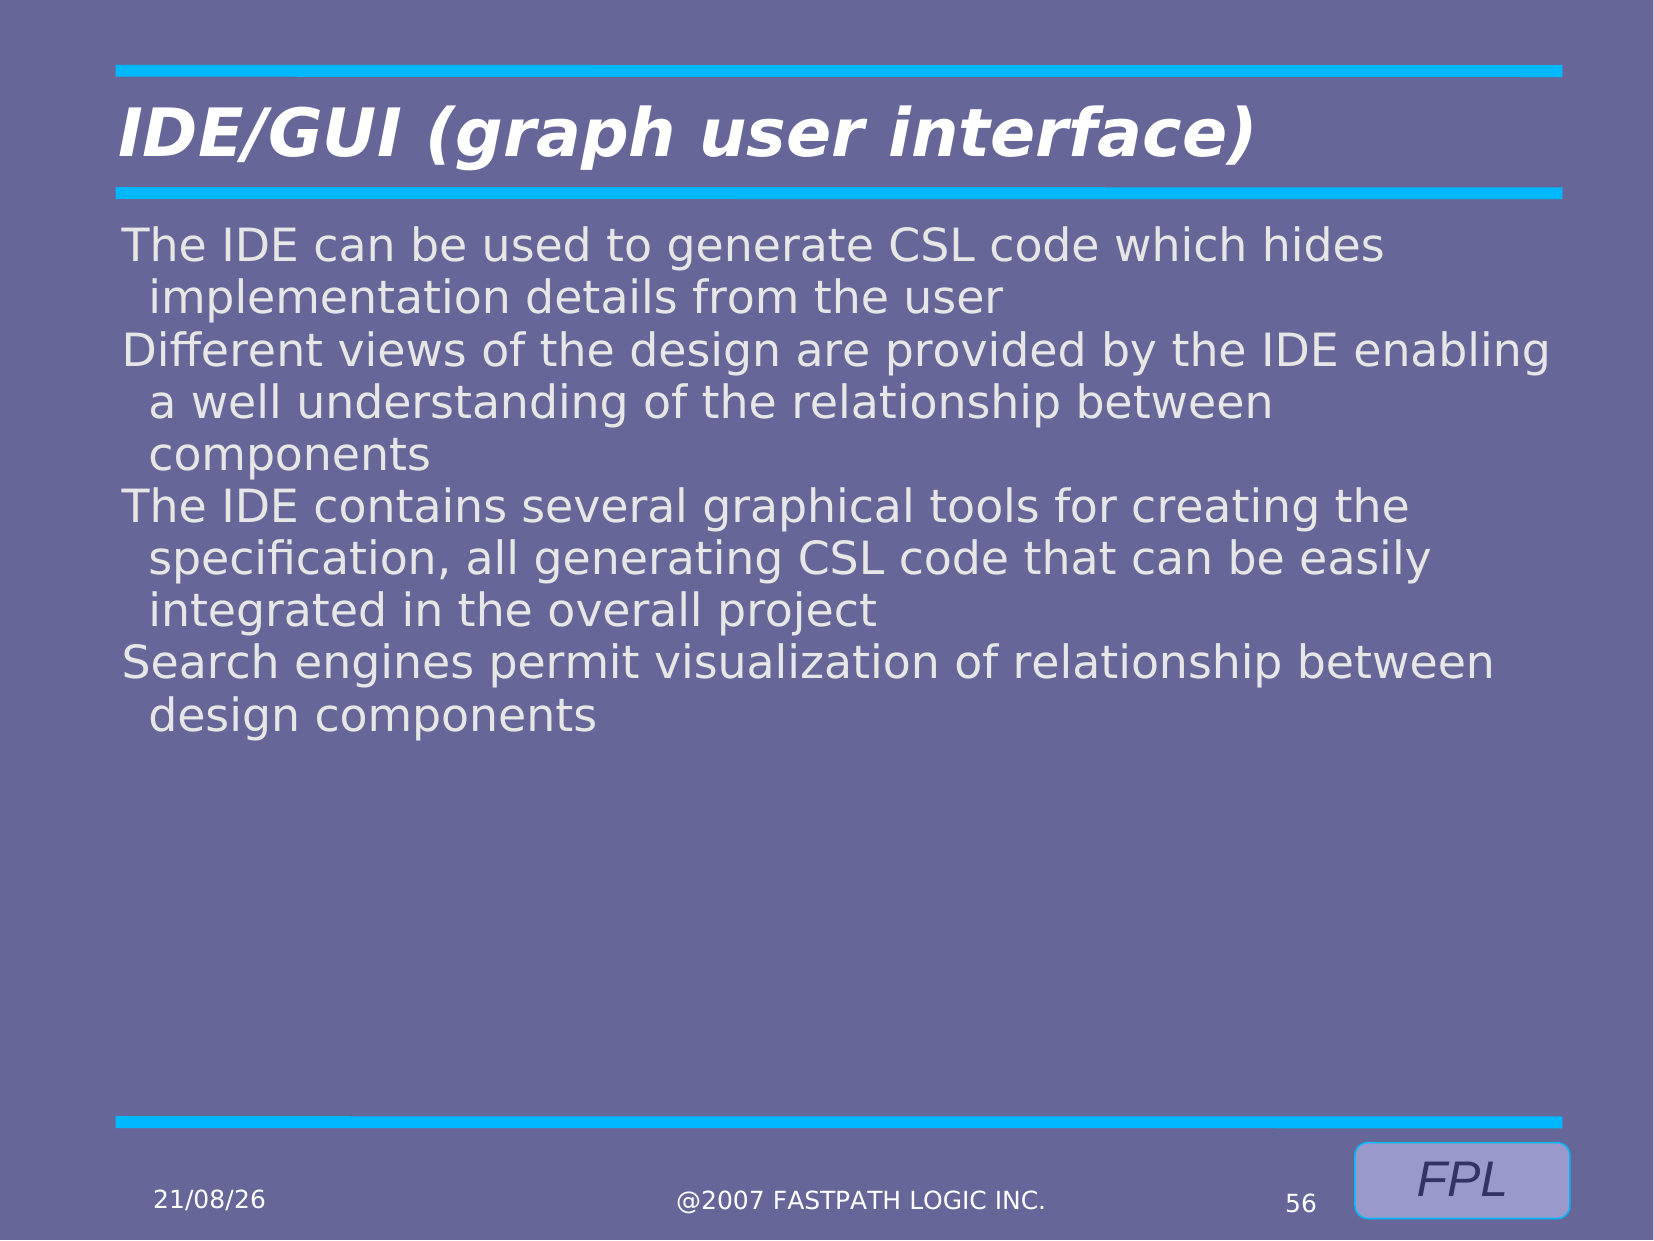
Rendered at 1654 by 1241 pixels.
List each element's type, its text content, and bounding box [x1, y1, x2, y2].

title IDE/GUI (graph user interface)‏ [118, 41, 1531, 220]
list The IDE can be used to generate CSL code which hides implementation details from the user Different views of the design are provided by the IDE enabling a well understanding of the relationship between components The IDE contains several graphical tools for creating the specification, all generating CSL code that can be easily integrated in the overall project Search engines permit visualization of relationship between design components [121, 219, 1561, 1133]
